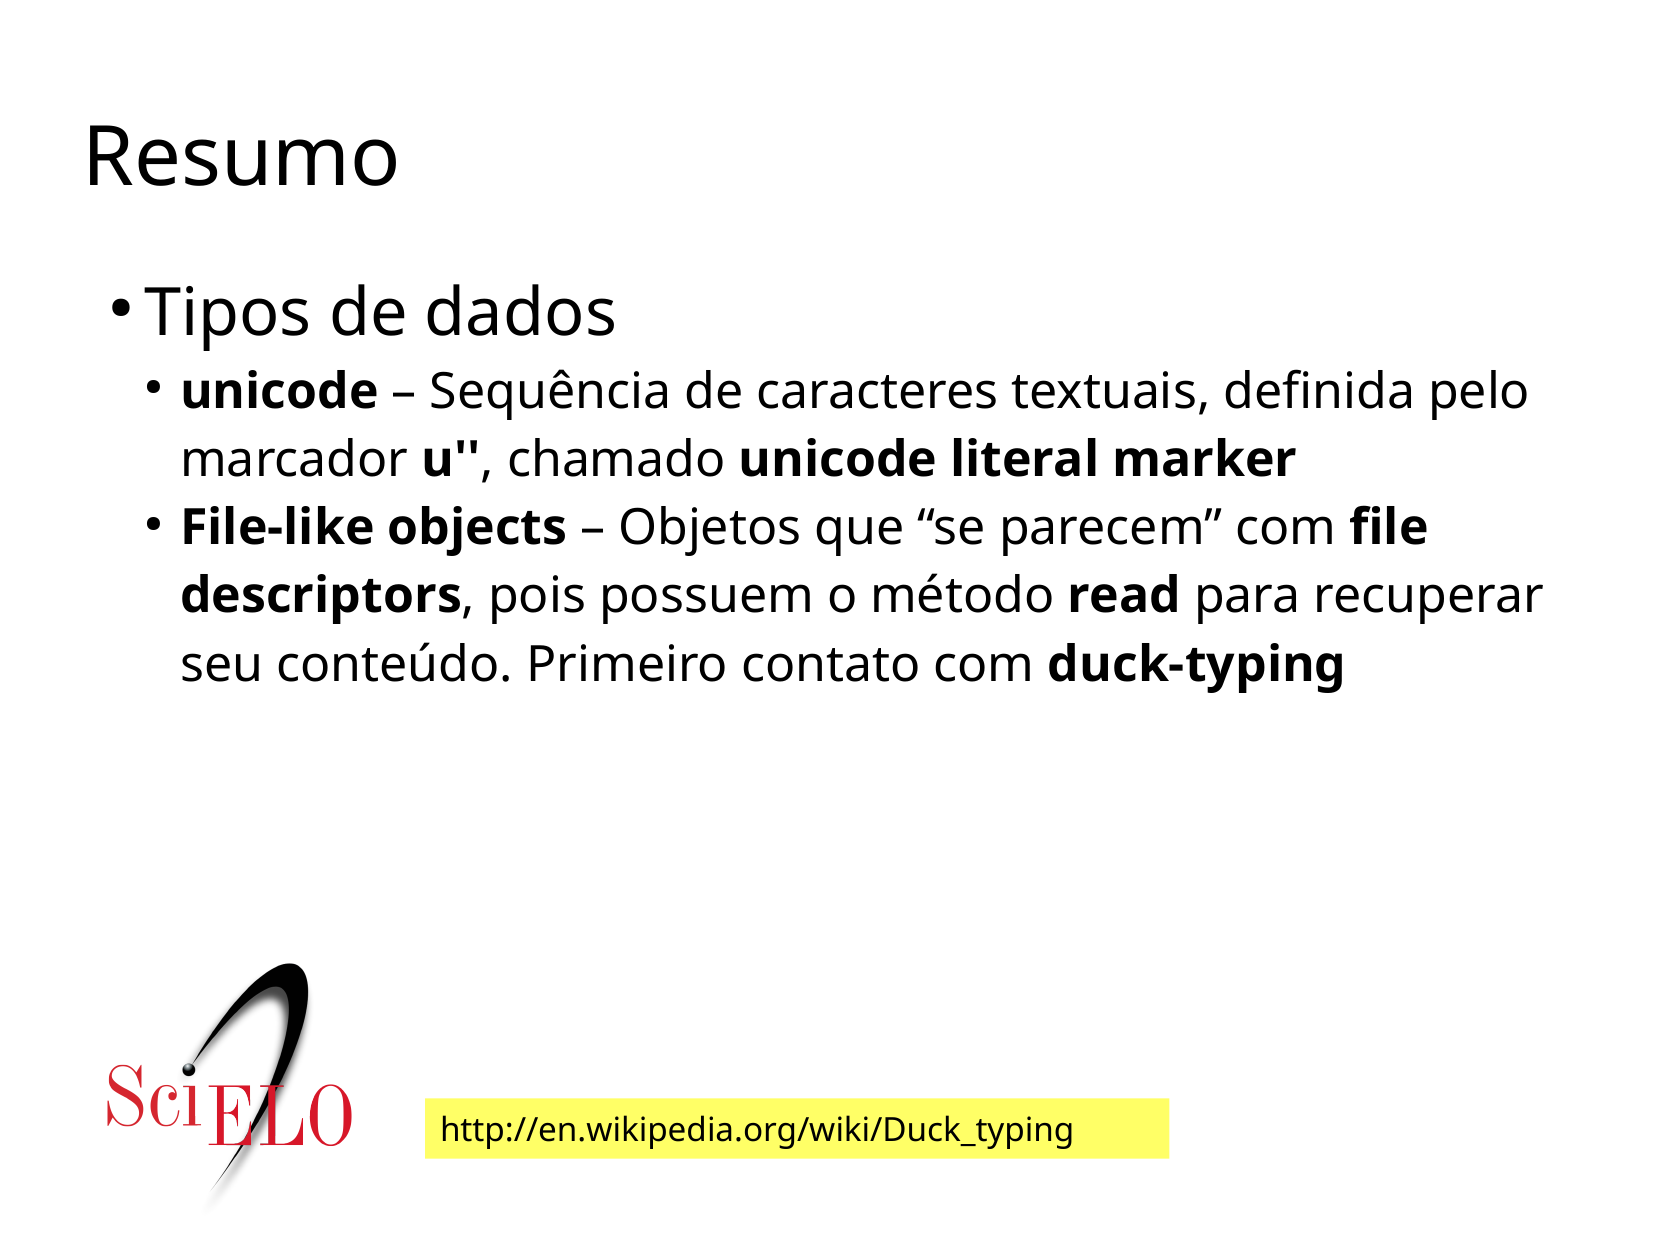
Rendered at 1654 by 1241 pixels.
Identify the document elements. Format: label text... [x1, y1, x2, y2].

picture [81, 944, 367, 1231]
title Resumo [82, 49, 1571, 257]
text_box Tipos de dados unicode – Sequência de caracteres textuais, definida pelo marcador u'', chamado unicode literal marker File-like objects – Objetos que “se parecem” com file descriptors, pois possuem o método read para recuperar seu conteúdo. Primeiro contato com duck-typing [94, 256, 1571, 704]
text_box http://en.wikipedia.org/wiki/Duck_typing [425, 1098, 1170, 1159]
